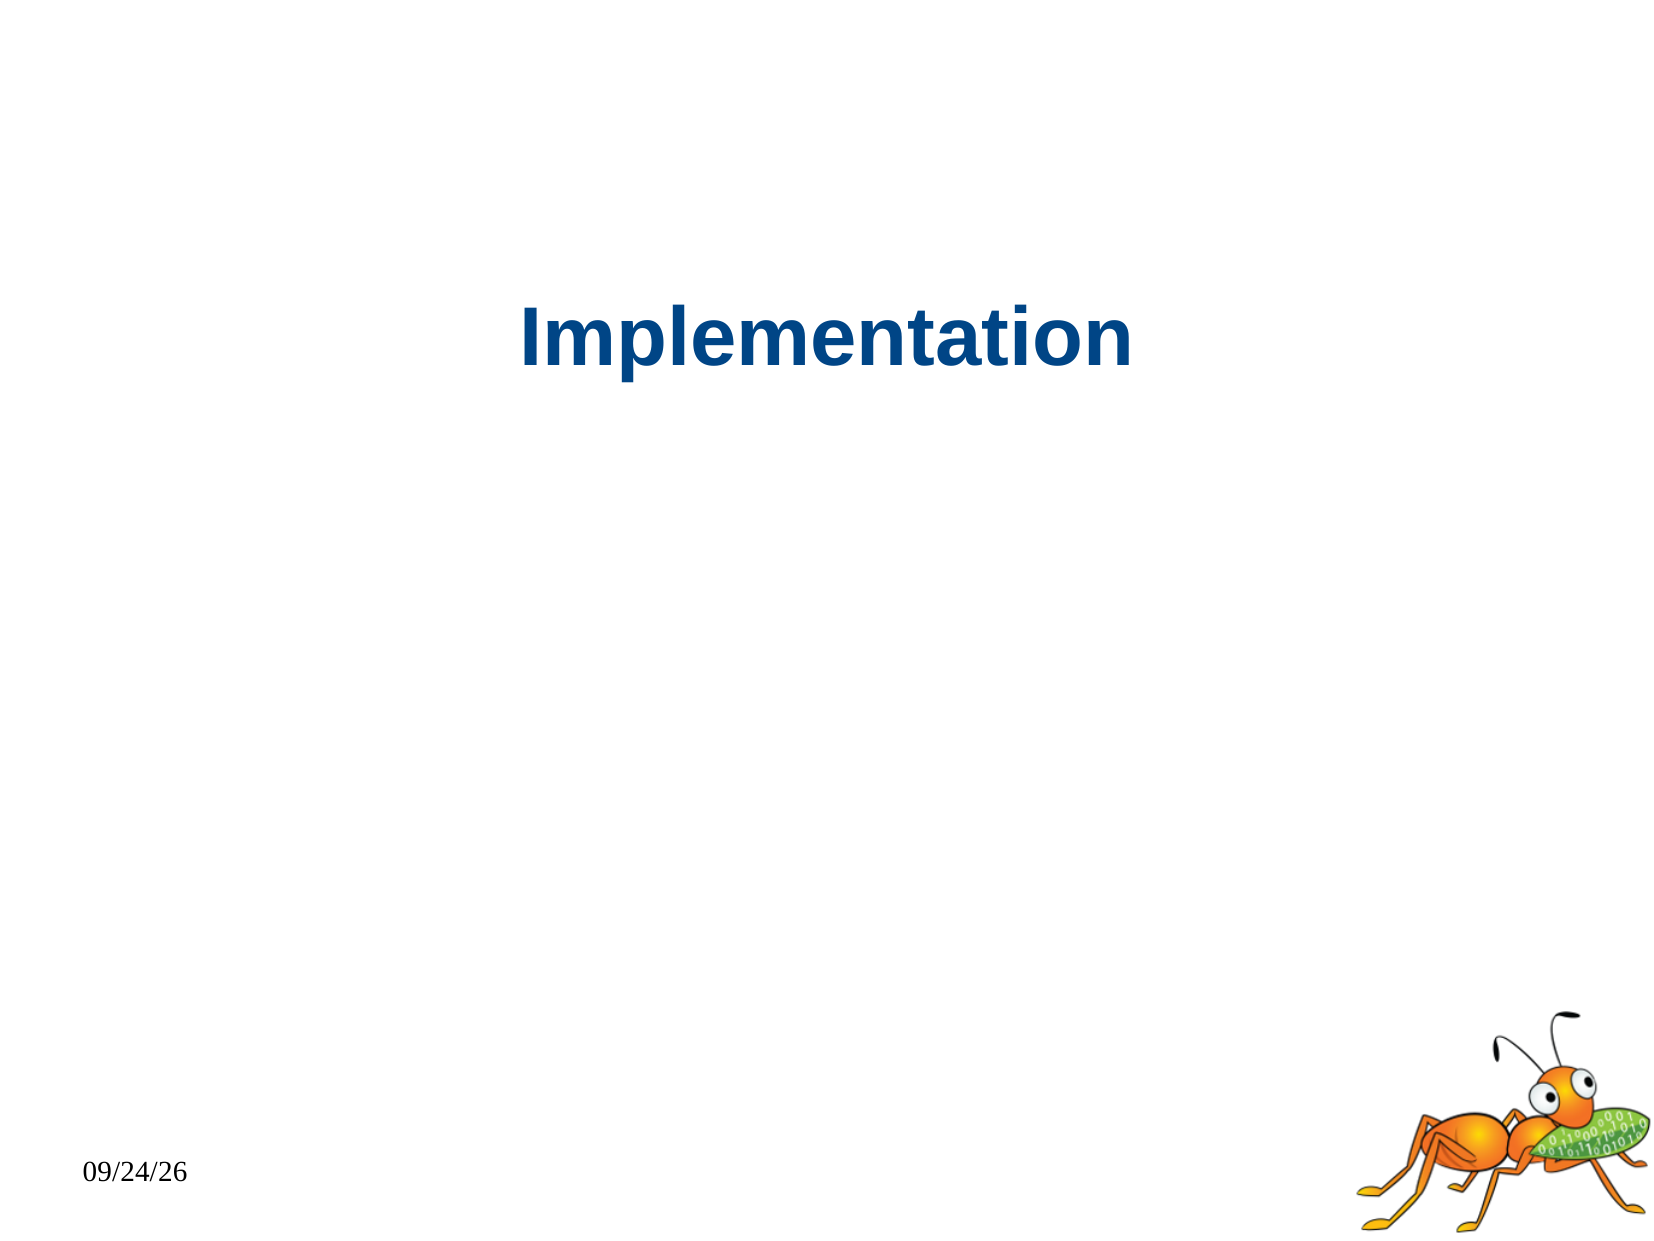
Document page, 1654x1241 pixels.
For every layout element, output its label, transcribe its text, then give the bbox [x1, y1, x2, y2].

picture [1353, 1009, 1654, 1235]
list Implementation [82, 290, 1571, 1010]
